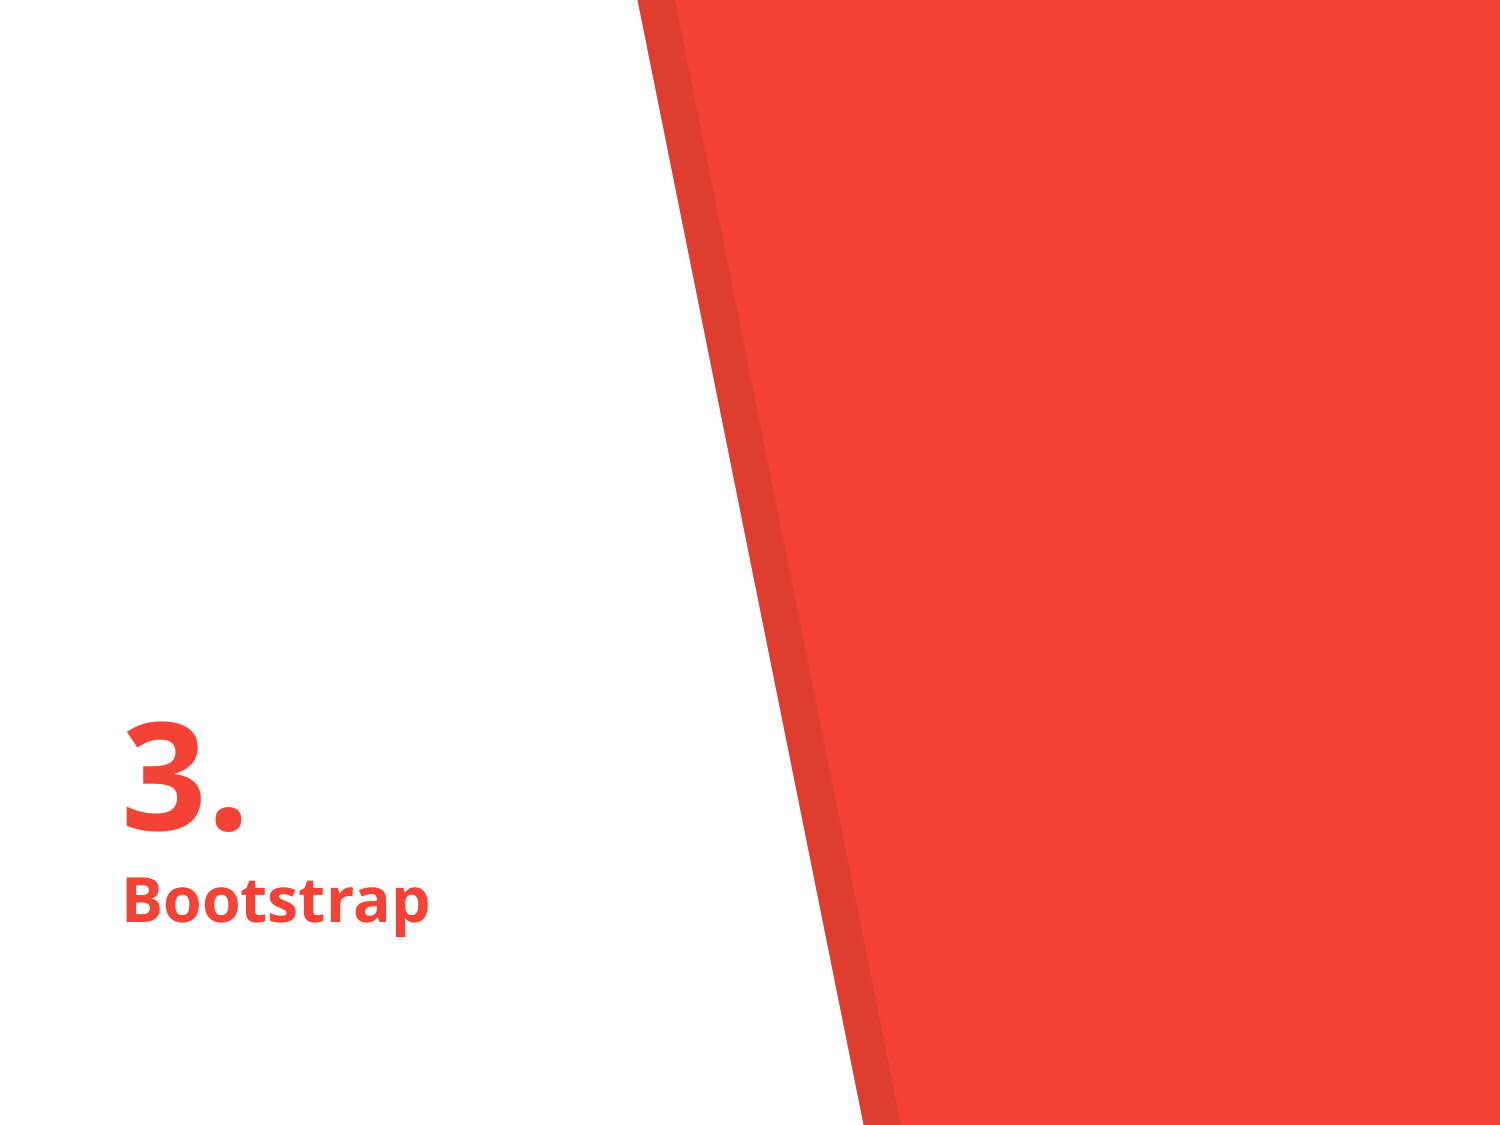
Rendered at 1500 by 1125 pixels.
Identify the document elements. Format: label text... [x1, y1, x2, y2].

title 3. Bootstrap [106, 296, 685, 951]
